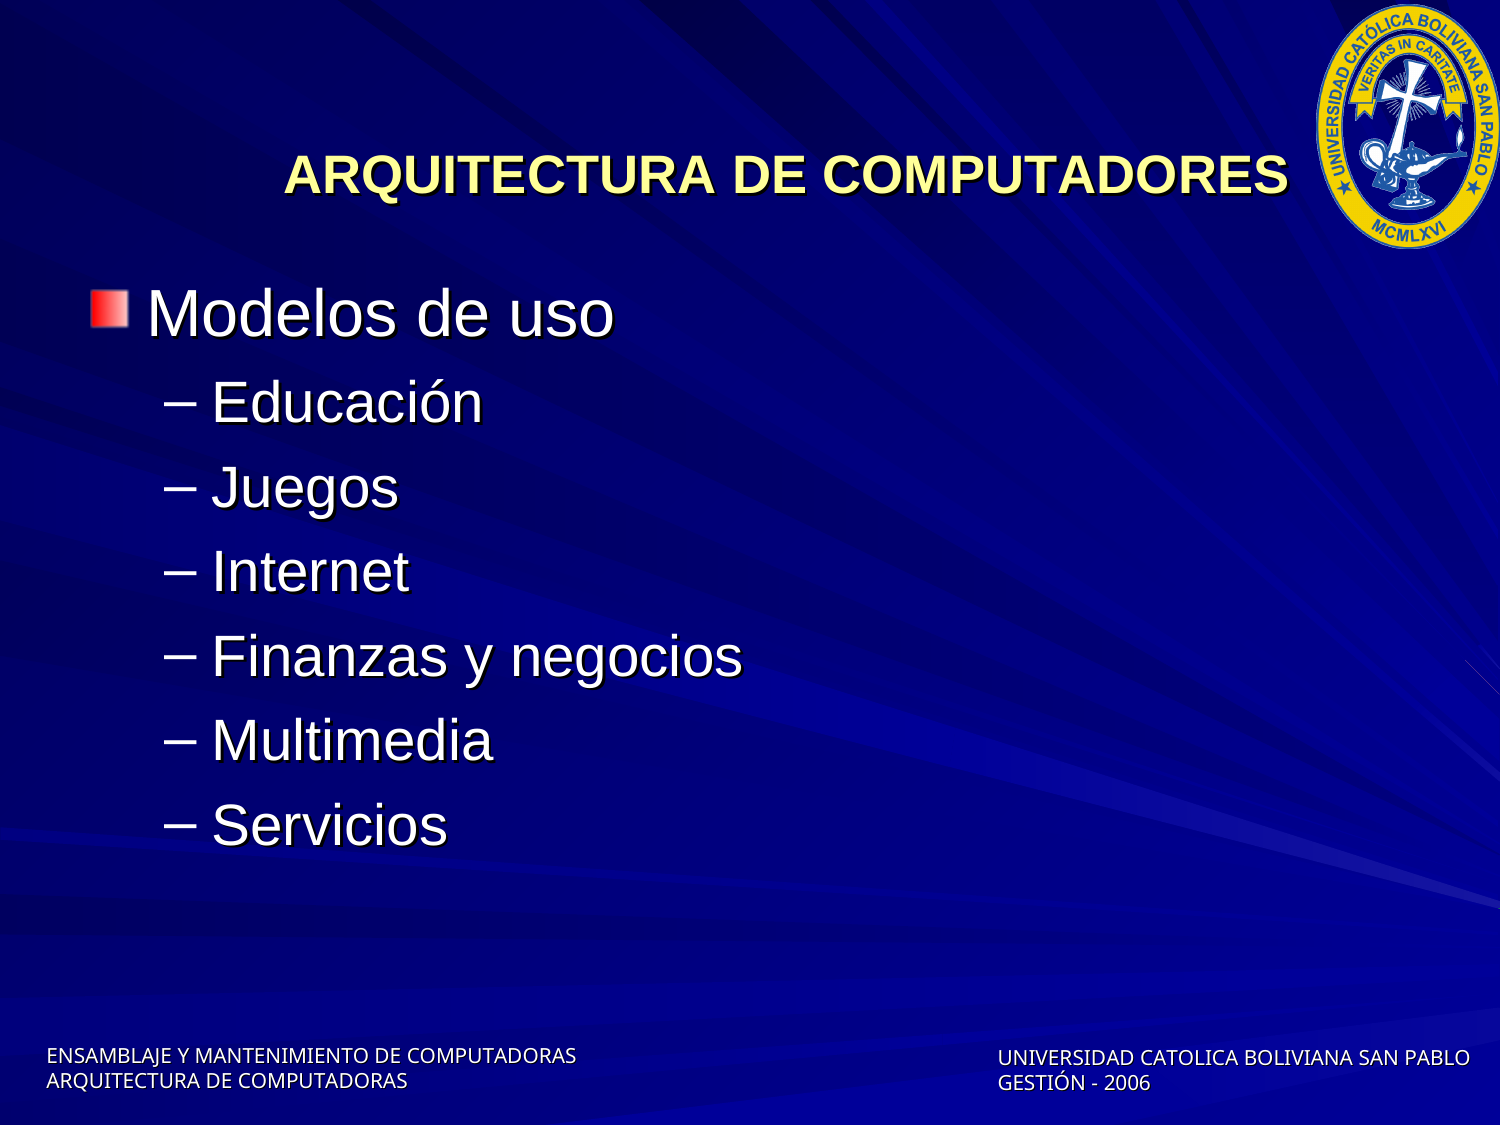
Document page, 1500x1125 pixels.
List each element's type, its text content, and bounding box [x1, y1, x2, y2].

text_box ARQUITECTURA DE COMPUTADORES [112, 78, 1463, 266]
list Modelos de uso Educación Juegos Internet Finanzas y negocios Multimedia Servicios [75, 262, 1426, 1006]
picture [1316, 4, 1500, 249]
